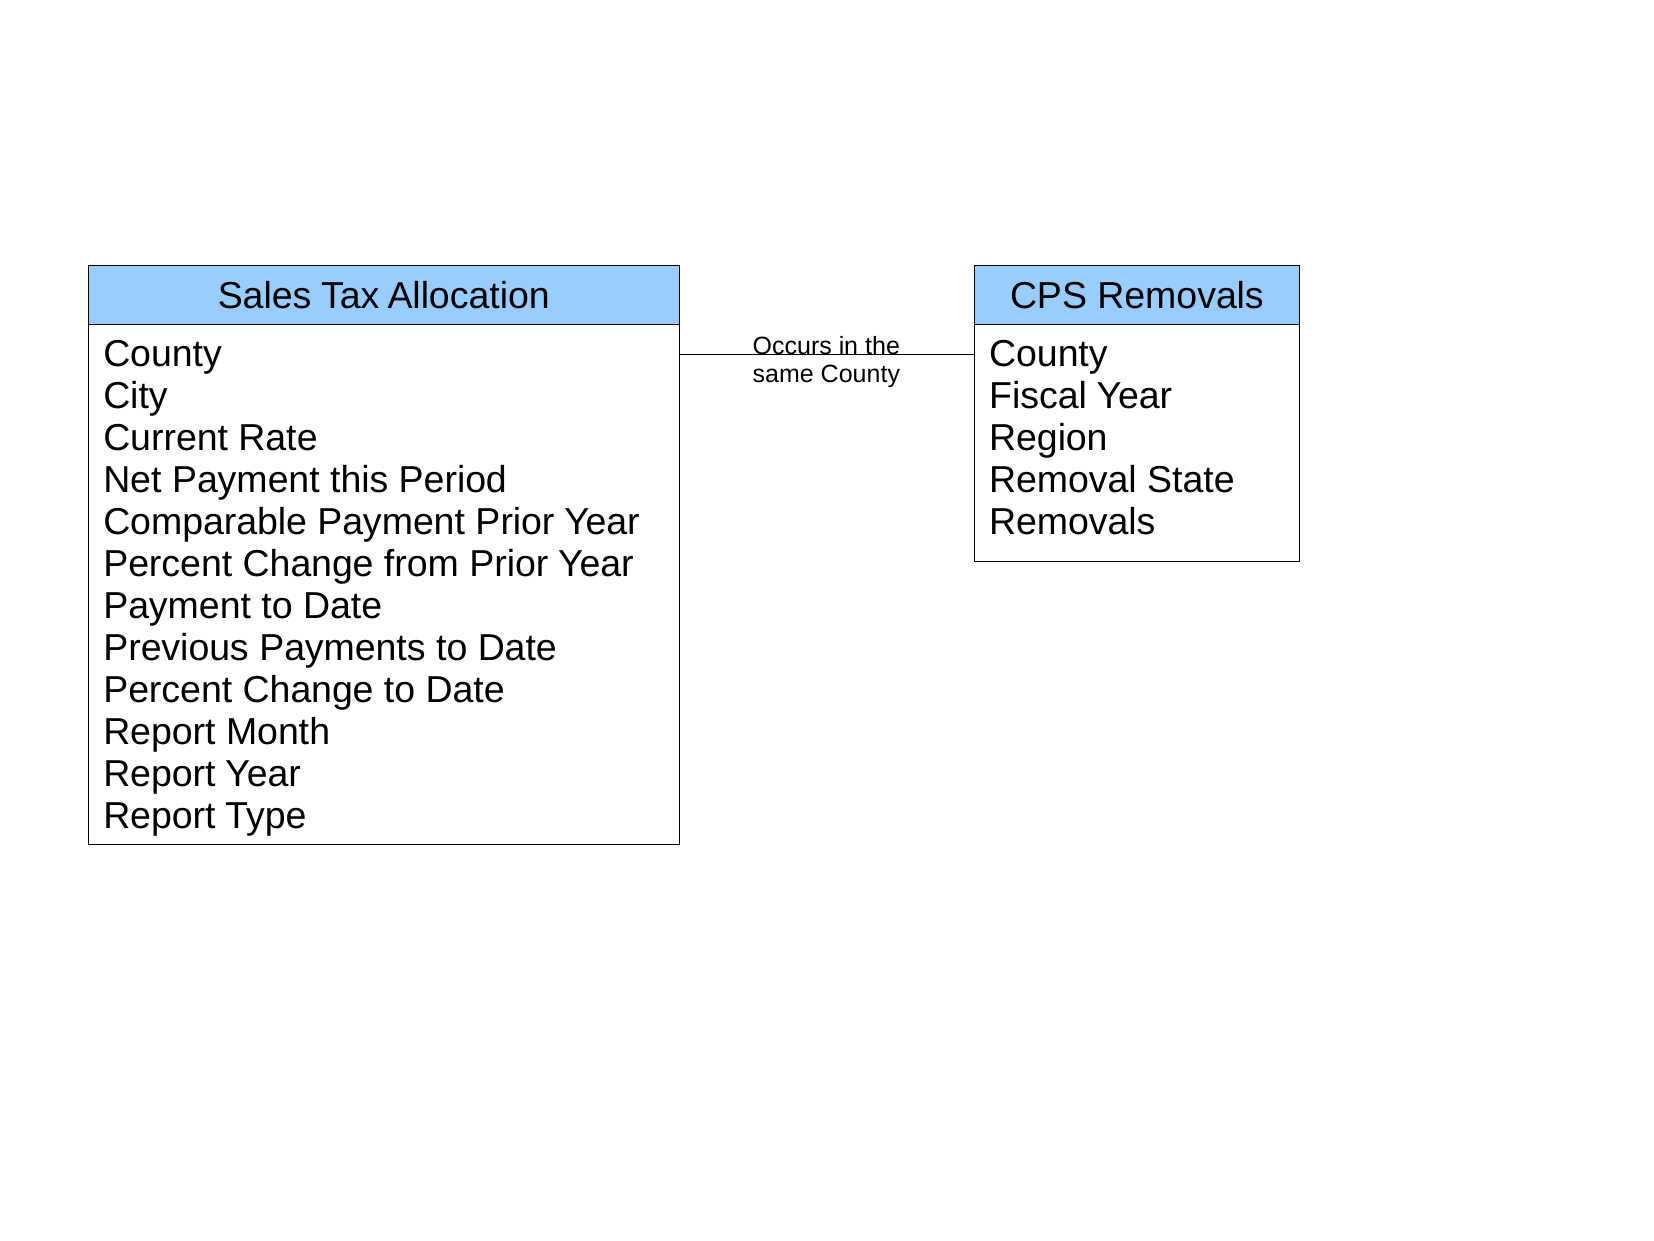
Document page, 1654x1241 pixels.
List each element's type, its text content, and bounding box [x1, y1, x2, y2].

text_box County Fiscal Year Region Removal State Removals [974, 324, 1300, 562]
text_box Occurs in the same County [737, 324, 916, 396]
text_box County City Current Rate Net Payment this Period Comparable Payment Prior Year Percent Change from Prior Year Payment to Date Previous Payments to Date Percent Change to Date Report Month Report Year Report Type [88, 324, 680, 845]
text_box CPS Removals [974, 265, 1300, 324]
text_box Sales Tax Allocation [88, 265, 680, 324]
